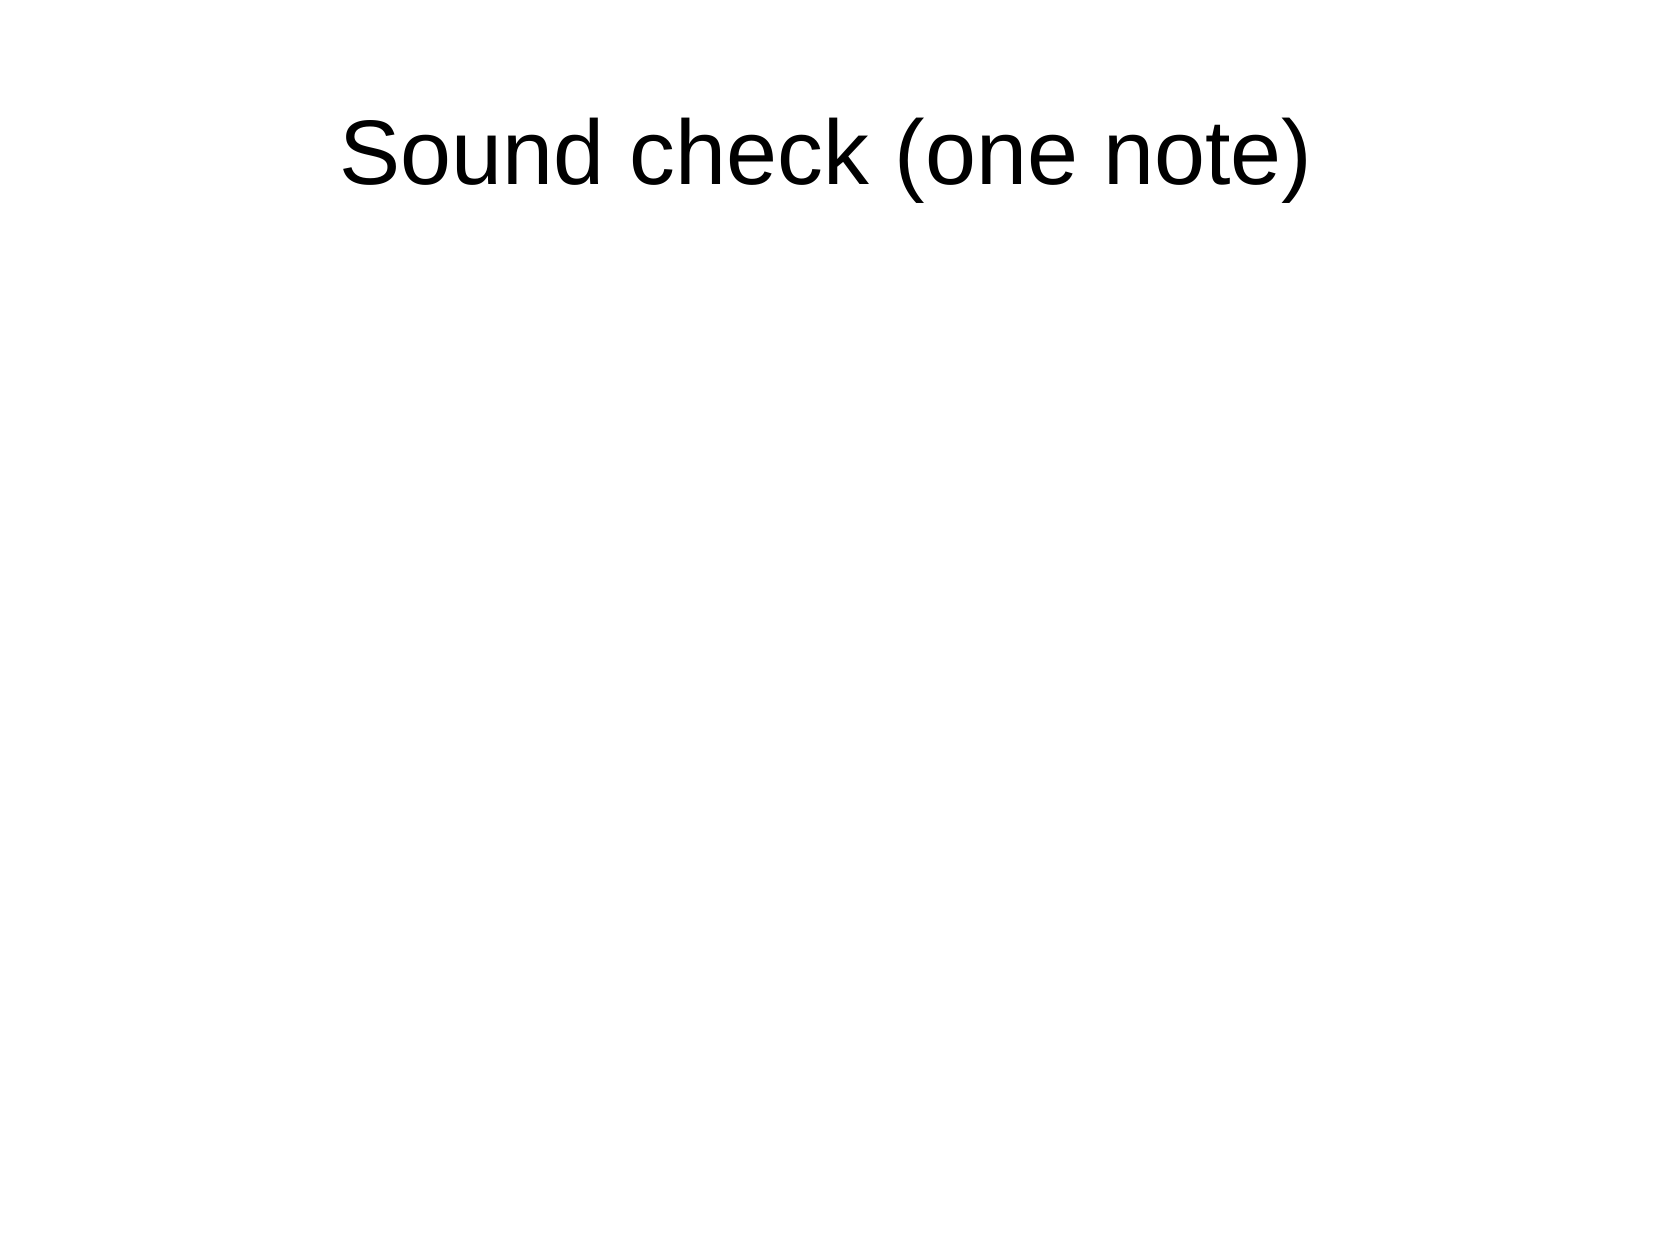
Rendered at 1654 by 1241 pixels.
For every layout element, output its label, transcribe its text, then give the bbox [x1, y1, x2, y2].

title Sound check (one note) [82, 49, 1571, 257]
